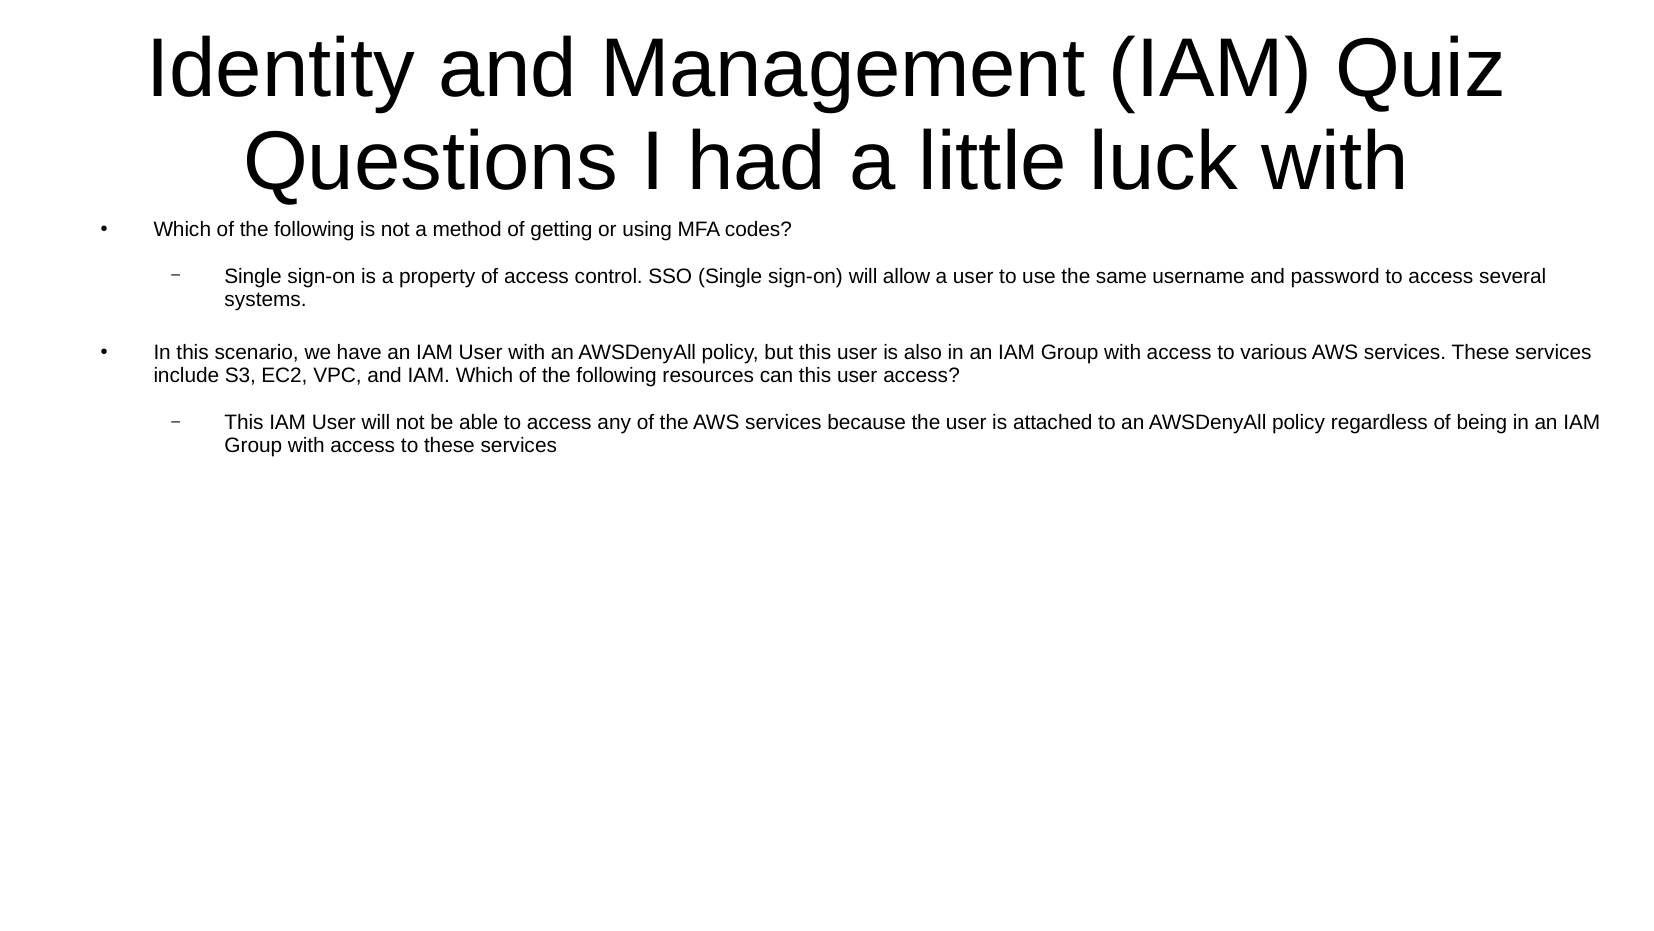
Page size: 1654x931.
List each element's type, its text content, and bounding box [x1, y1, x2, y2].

list Which of the following is not a method of getting or using MFA codes? Single sign-on is a property of access control. SSO (Single sign-on) will allow a user to use the same username and password to access several systems. In this scenario, we have an IAM User with an AWSDenyAll policy, but this user is also in an IAM Group with access to various AWS services. These services include S3, EC2, VPC, and IAM. Which of the following resources can this user access? This IAM User will not be able to access any of the AWS services because the user is attached to an AWSDenyAll policy regardless of being in an IAM Group with access to these services [82, 217, 1621, 901]
title Identity and Management (IAM) Quiz Questions I had a little luck with [82, 21, 1571, 208]
